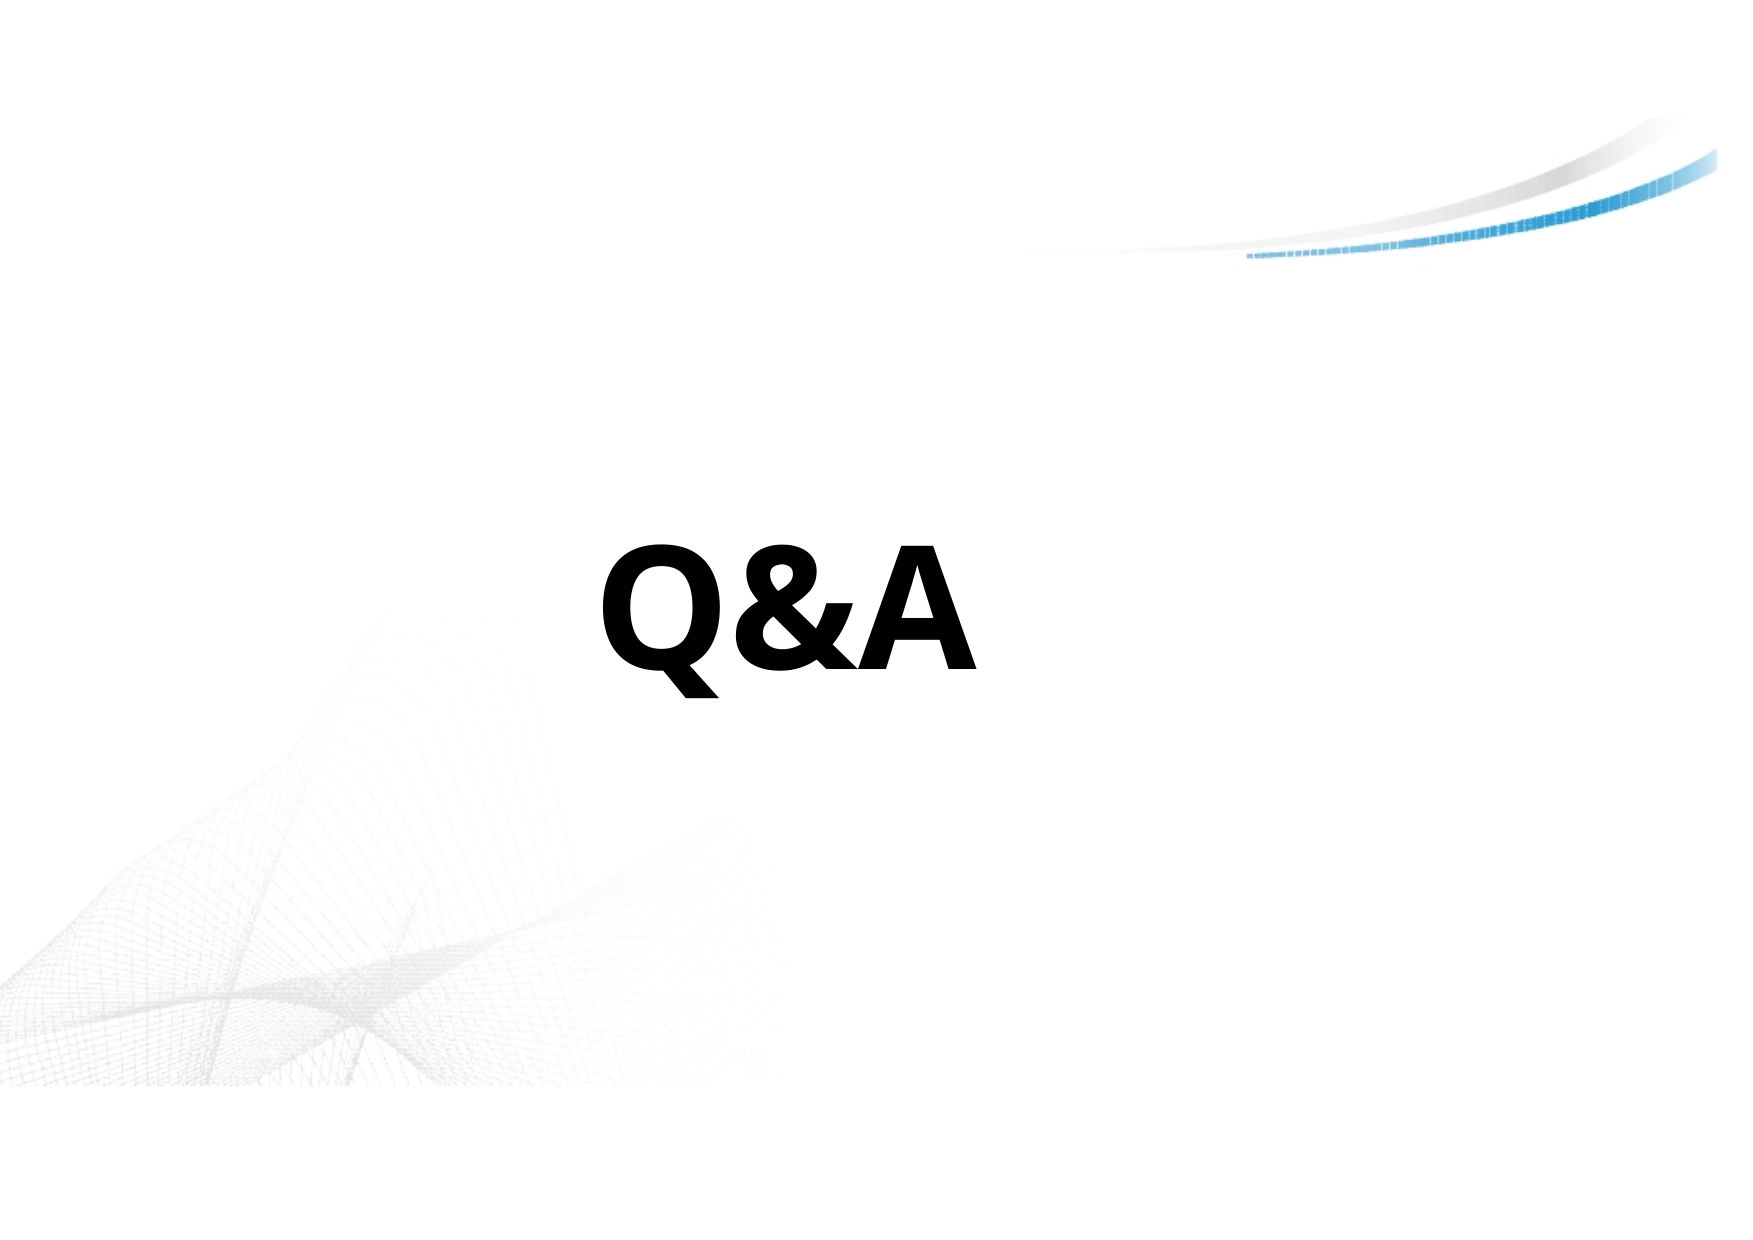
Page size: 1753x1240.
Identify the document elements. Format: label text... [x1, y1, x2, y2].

text_box Q&A [593, 533, 978, 712]
picture [0, 118, 1719, 1088]
